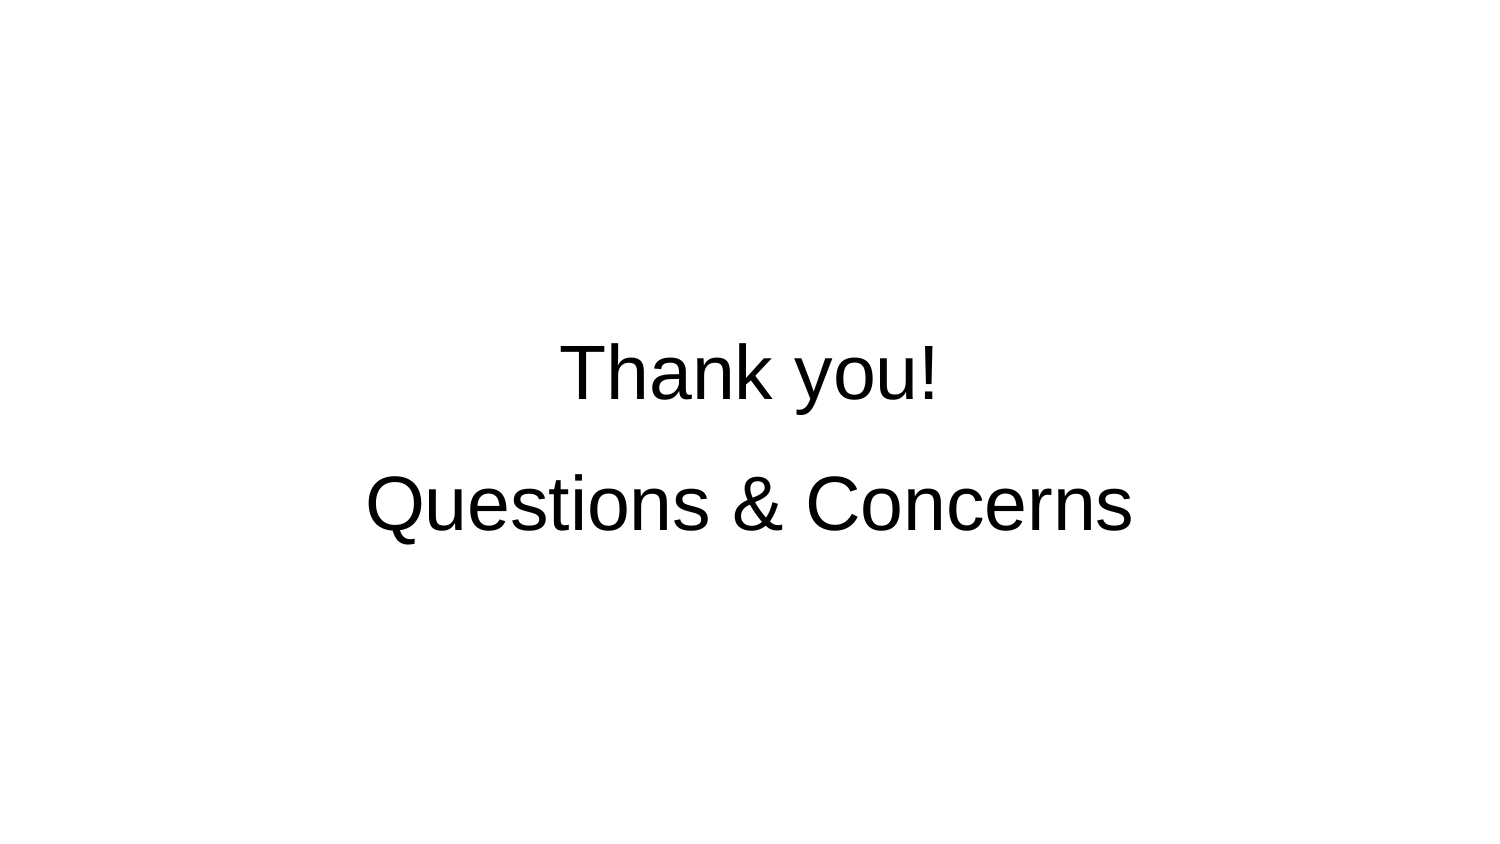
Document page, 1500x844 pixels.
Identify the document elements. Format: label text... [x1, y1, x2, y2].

list Thank you! Questions & Concerns [51, 293, 1449, 551]
